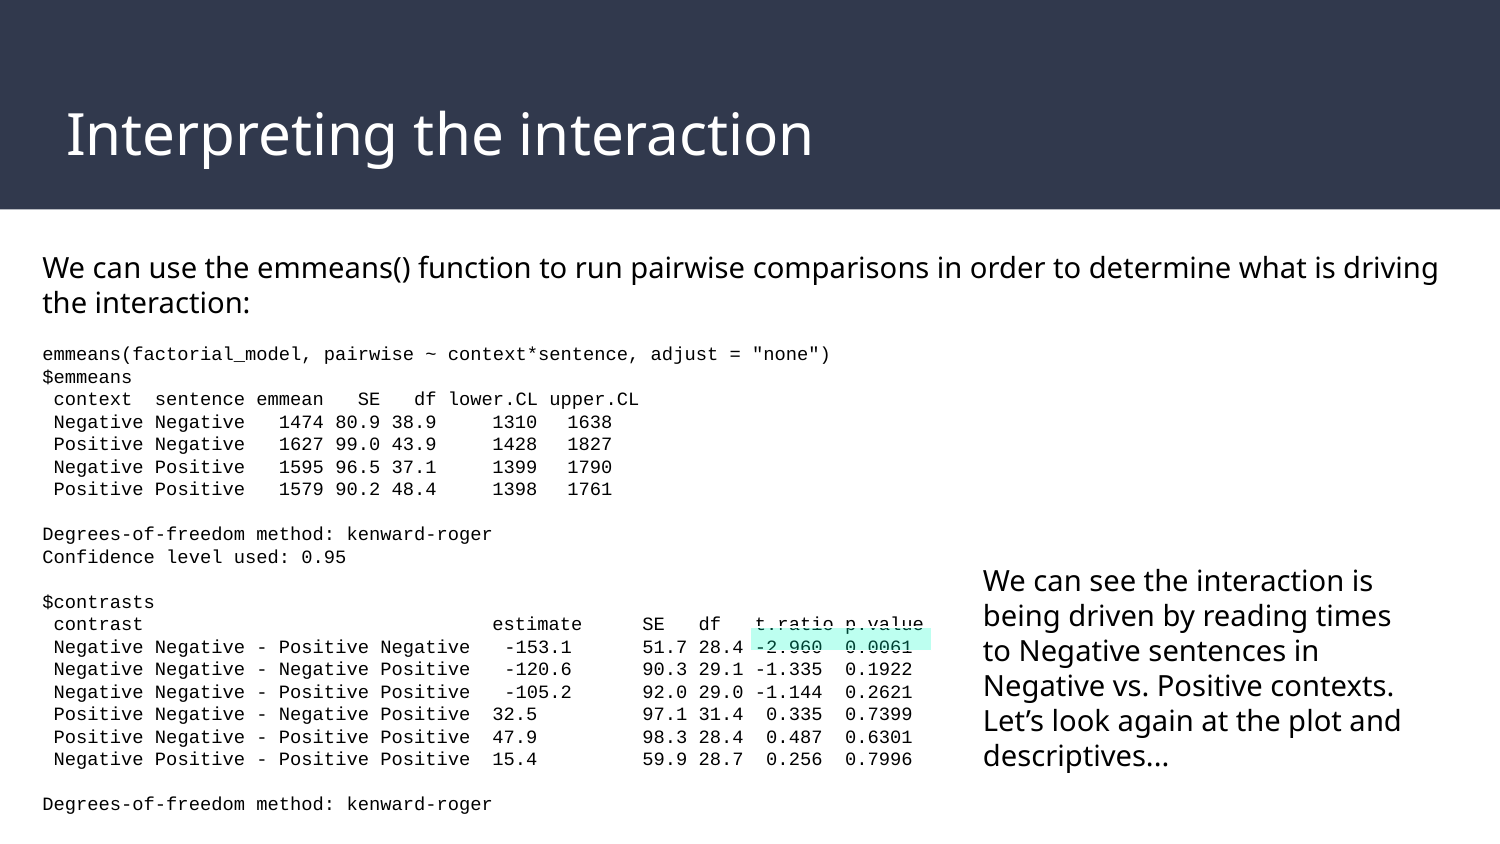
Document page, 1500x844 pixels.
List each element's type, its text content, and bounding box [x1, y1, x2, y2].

title Interpreting the interaction [51, 82, 1449, 185]
text_box [749, 626, 932, 651]
text_box We can see the interaction is being driven by reading times to Negative sentences in Negative vs. Positive contexts. Let’s look again at the plot and descriptives... [967, 547, 1440, 773]
text_box We can use the emmeans() function to run pairwise comparisons in order to determine what is driving the interaction: emmeans(factorial_model, pairwise ~ context*sentence, adjust = "none") $emmeans context sentence emmean SE df lower.CL upper.CL Negative Negative 1474 80.9 38.9 1310 1638 Positive Negative 1627 99.0 43.9 1428 1827 Negative Positive 1595 96.5 37.1 1399 1790 Positive Positive 1579 90.2 48.4 1398 1761 Degrees-of-freedom method: kenward-roger Confidence level used: 0.95 $contrasts contrast estimate SE df t.ratio p.value Negative Negative - Positive Negative -153.1 51.7 28.4 -2.960 0.0061 Negative Negative - Negative Positive -120.6 90.3 29.1 -1.335 0.1922 Negative Negative - Positive Positive -105.2 92.0 29.0 -1.144 0.2621 Positive Negative - Negative Positive 32.5 97.1 31.4 0.335 0.7399 Positive Negative - Positive Positive 47.9 98.3 28.4 0.487 0.6301 Negative Positive - Positive Positive 15.4 59.9 28.7 0.256 0.7996 Degrees-of-freedom method: kenward-roger [27, 234, 1472, 826]
